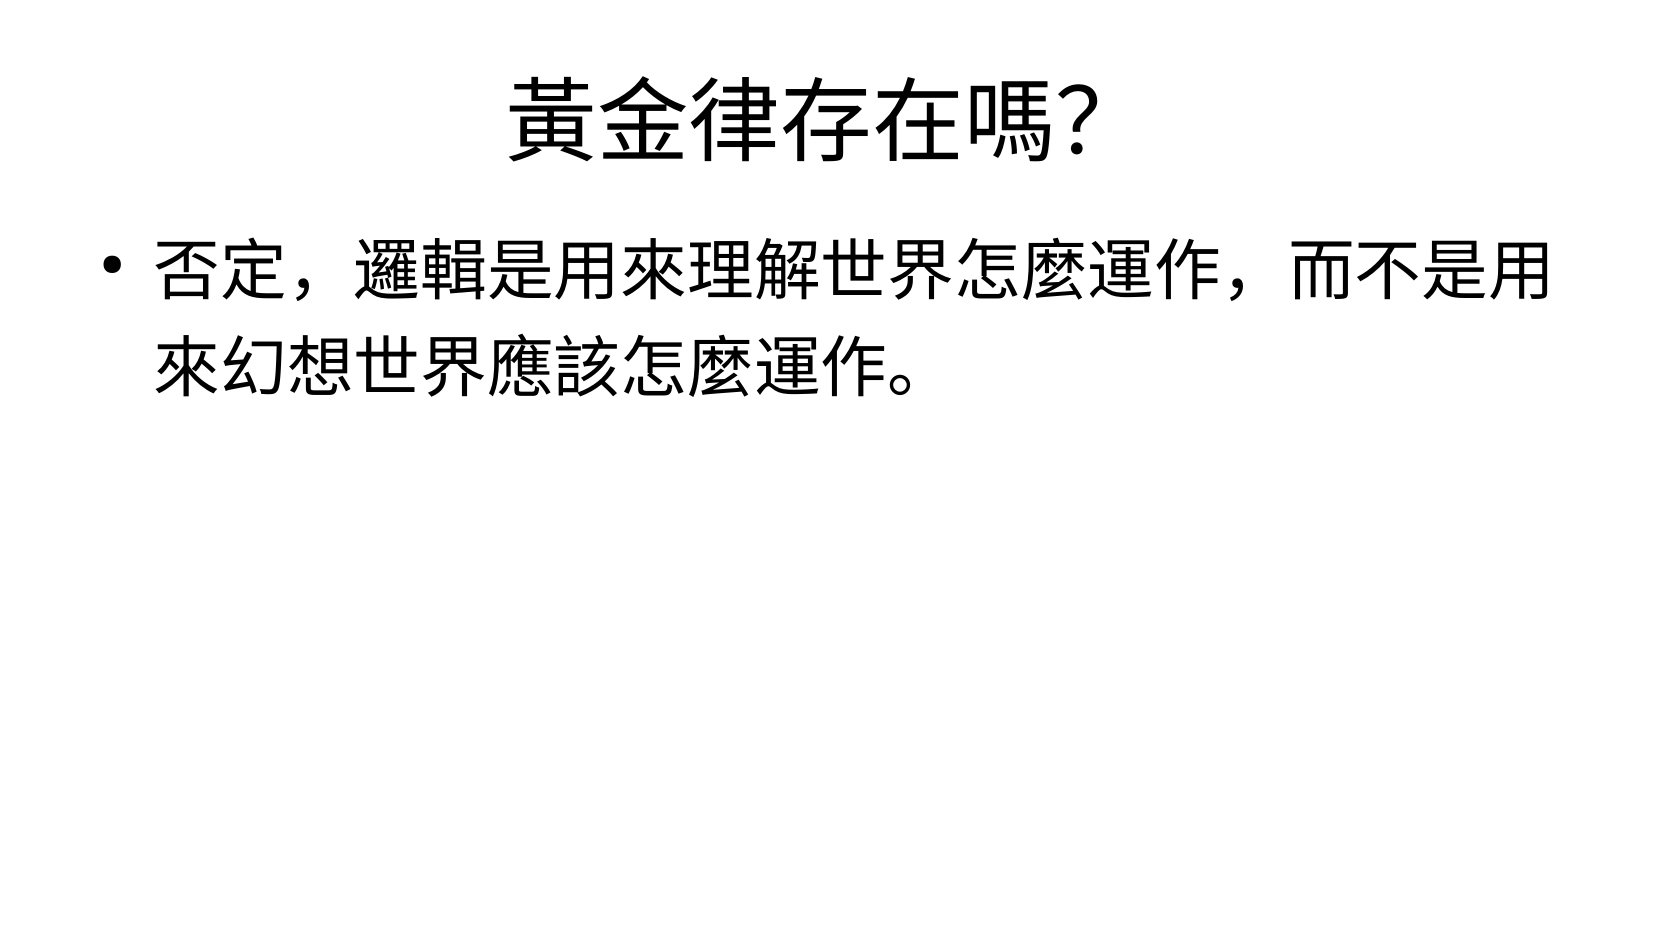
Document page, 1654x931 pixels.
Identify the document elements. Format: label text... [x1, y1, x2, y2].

list 否定，邏輯是用來理解世界怎麼運作，而不是用來幻想世界應該怎麼運作。 [82, 217, 1571, 758]
title 黃金律存在嗎？ [82, 37, 1571, 193]
